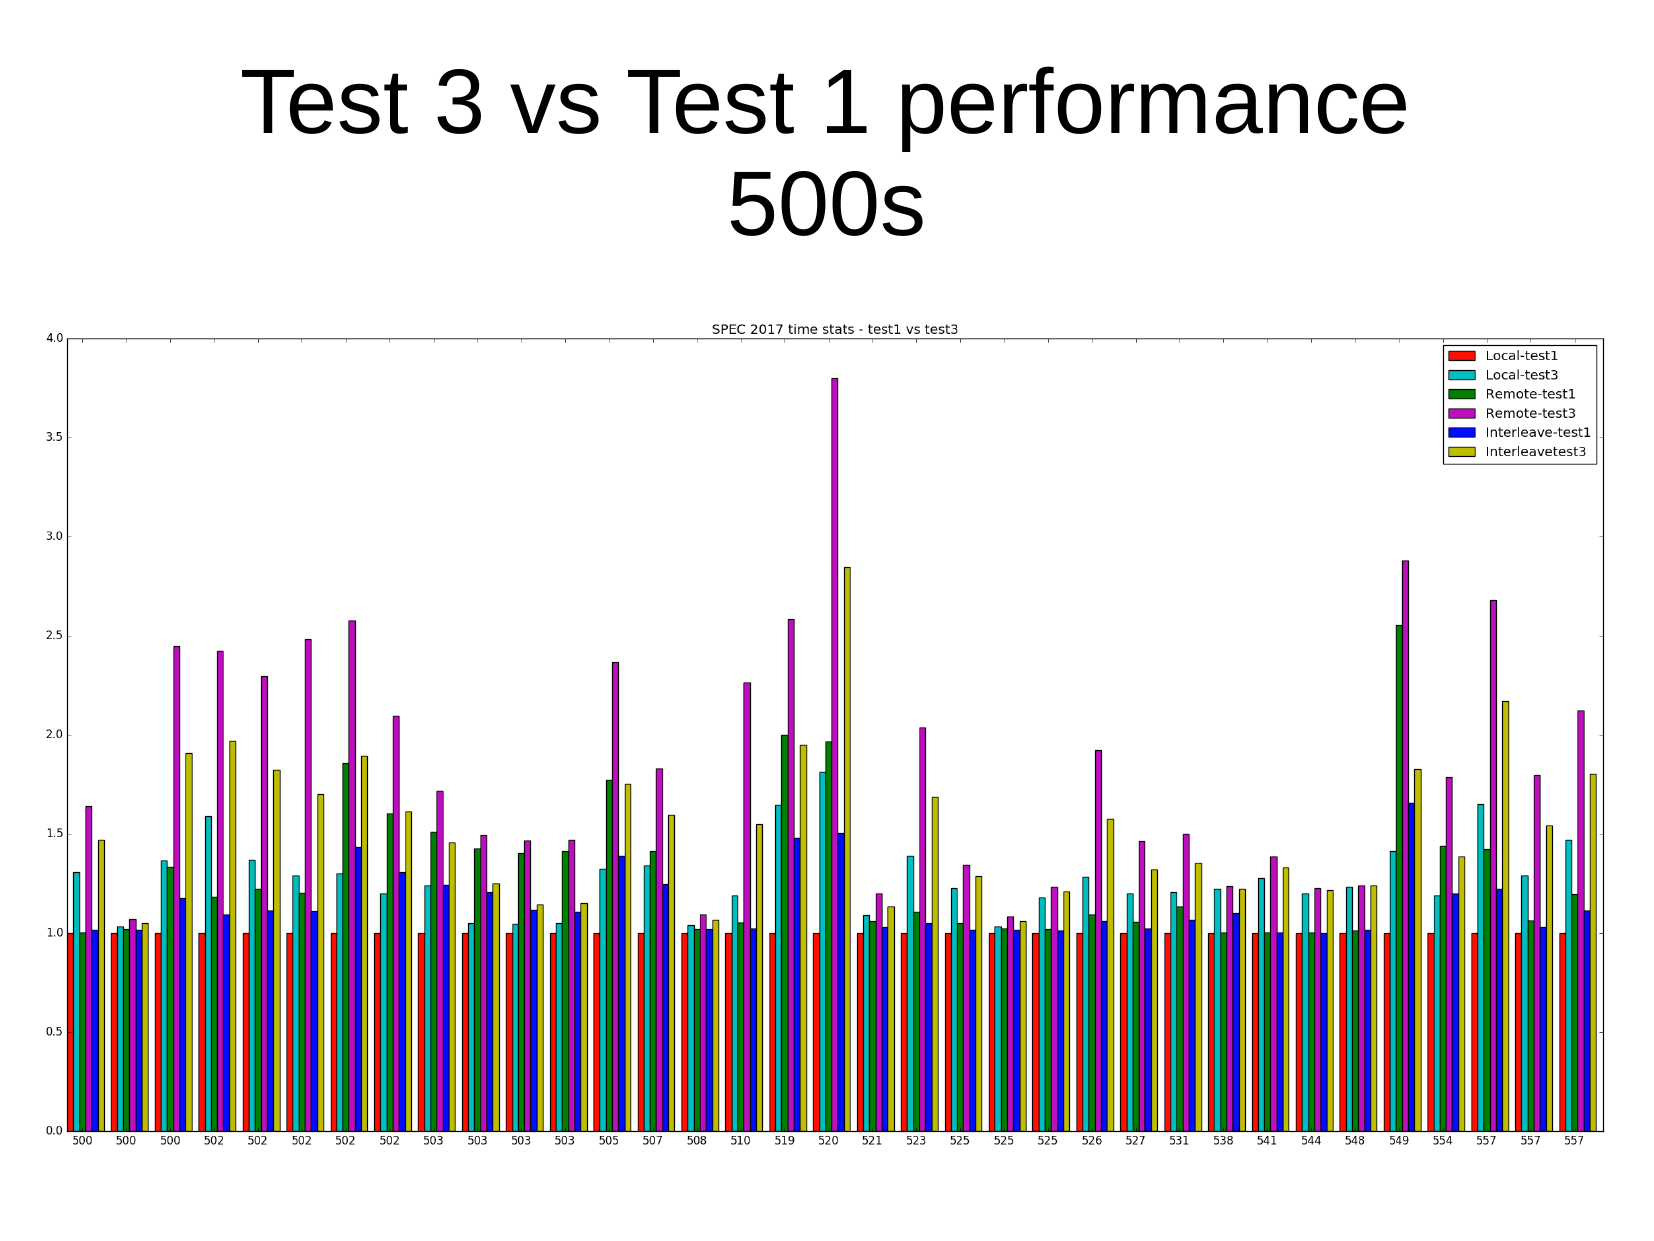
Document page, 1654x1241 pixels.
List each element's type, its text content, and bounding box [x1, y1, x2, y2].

picture [0, 239, 1654, 1231]
title Test 3 vs Test 1 performance 500s [82, 49, 1571, 239]
